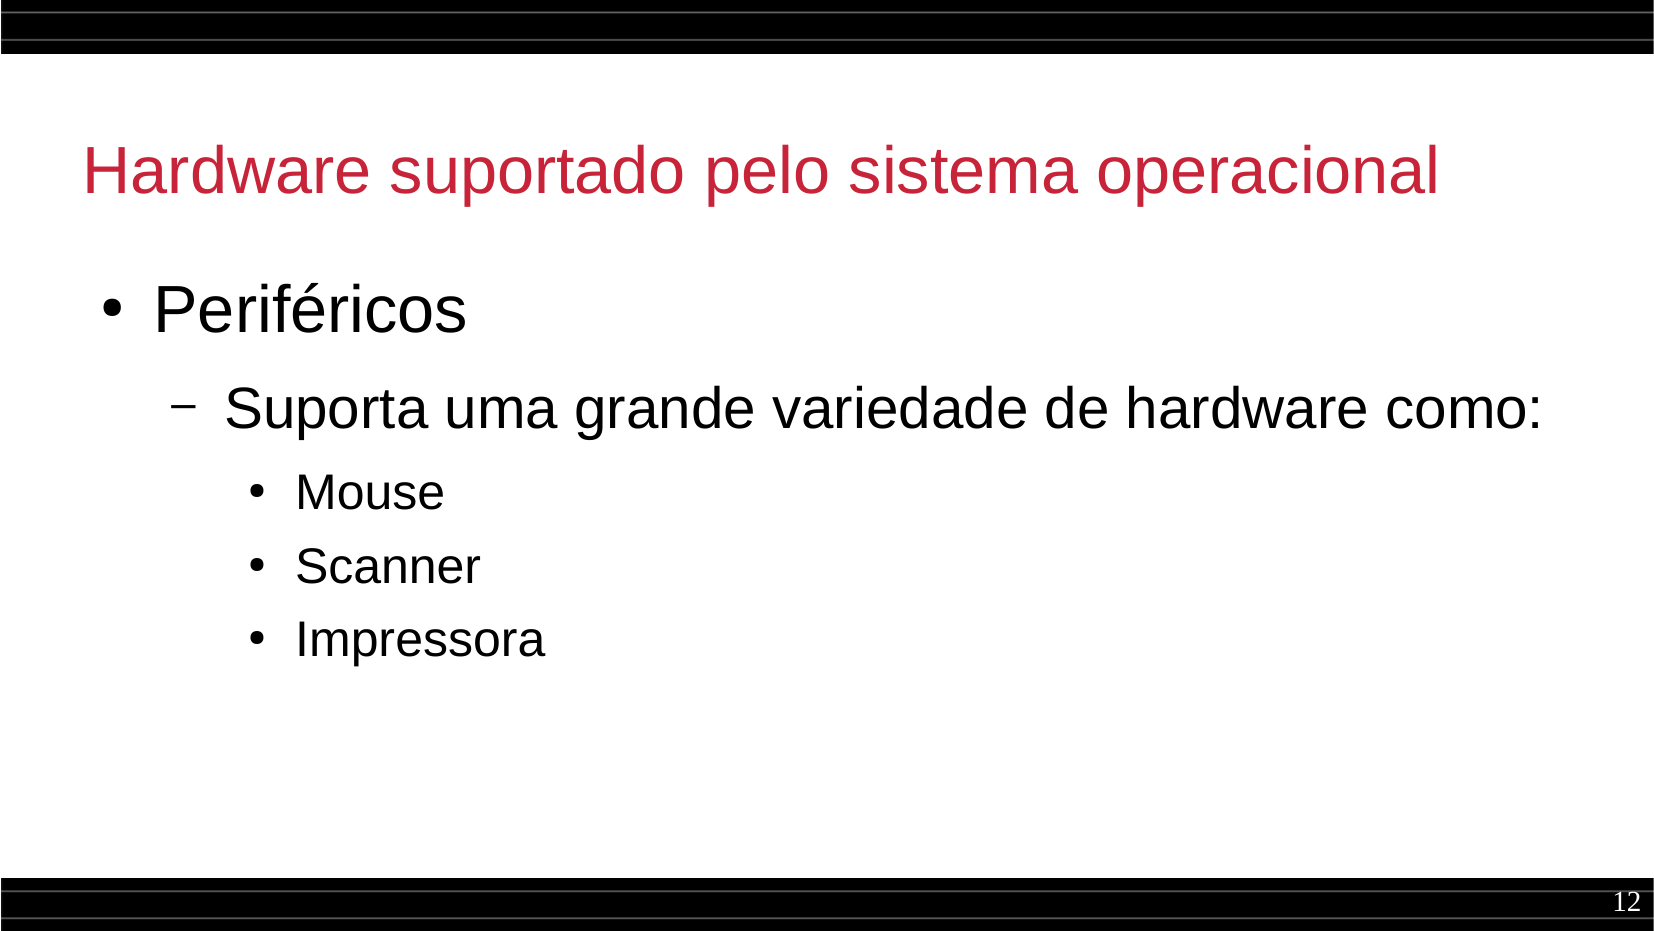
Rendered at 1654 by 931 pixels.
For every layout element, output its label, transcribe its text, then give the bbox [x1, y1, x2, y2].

picture [1, 0, 1654, 54]
list Periféricos Suporta uma grande variedade de hardware como: Mouse Scanner Impressora [82, 271, 1571, 758]
title Hardware suportado pelo sistema operacional [82, 92, 1571, 249]
picture [1, 878, 1654, 931]
